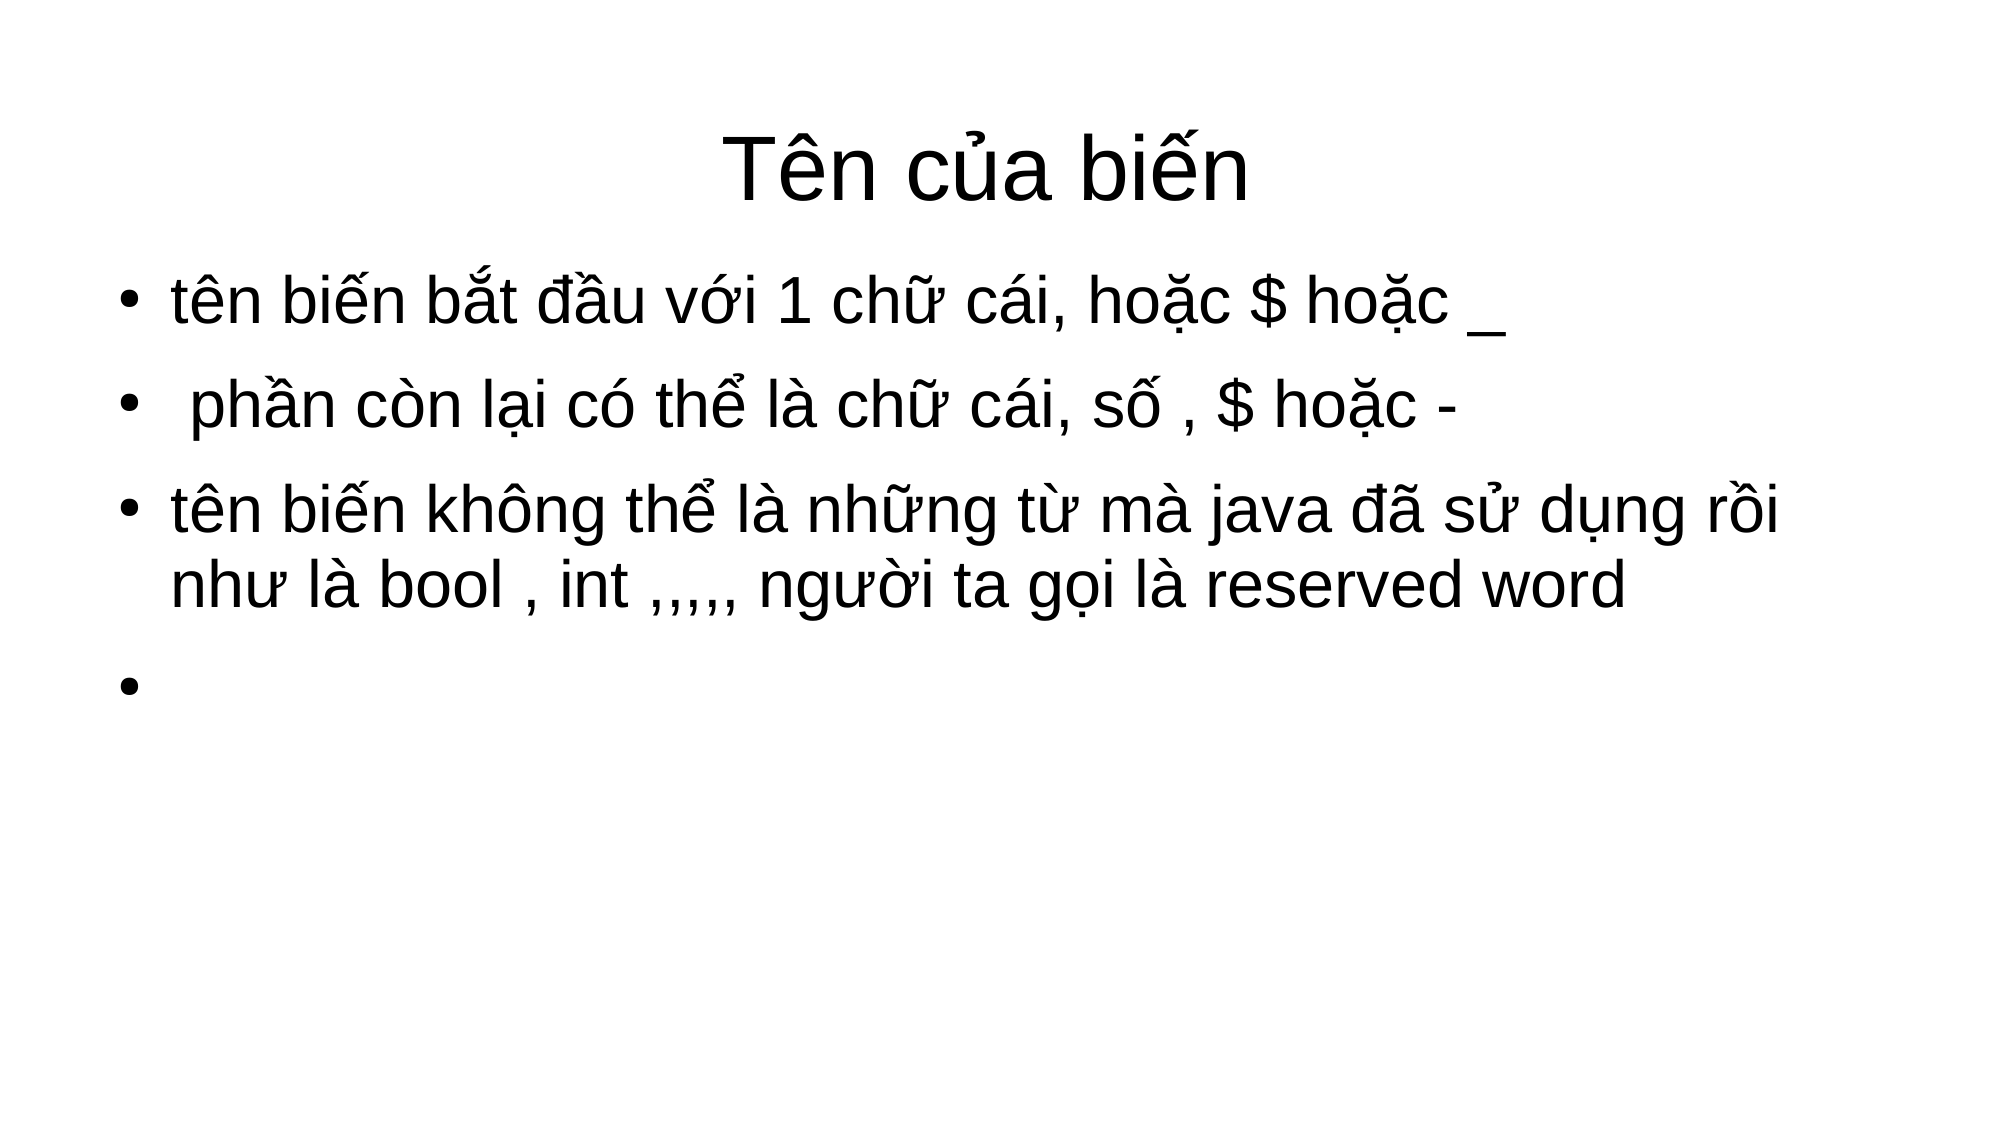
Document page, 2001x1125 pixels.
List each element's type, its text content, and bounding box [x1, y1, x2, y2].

list tên biến bắt đầu với 1 chữ cái, hoặc $ hoặc _ phần còn lại có thể là chữ cái, số , $ hoặc - tên biến không thể là những từ mà java đã sử dụng rồi như là bool , int ,,,,, người ta gọi là reserved word [99, 263, 1900, 916]
title Tên của biến [137, 74, 1863, 263]
